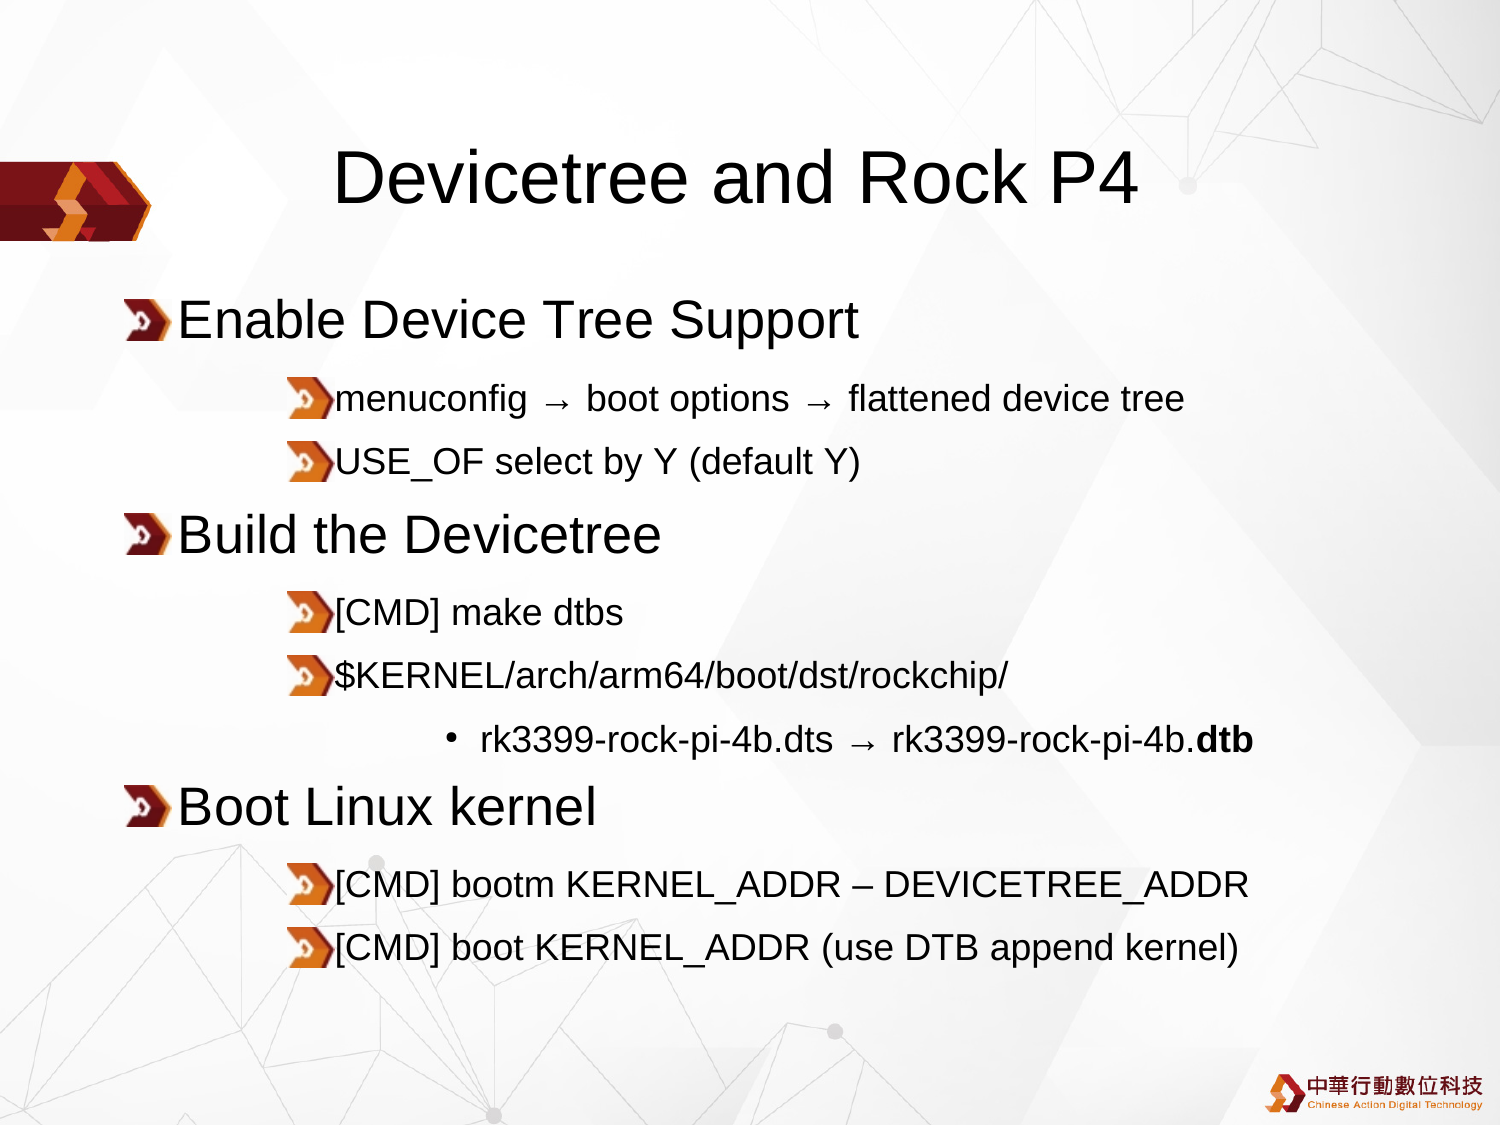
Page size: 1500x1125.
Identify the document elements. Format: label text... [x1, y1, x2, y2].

title Devicetree and Rock P4 [107, 101, 1367, 255]
picture [0, 0, 1500, 1125]
list Enable Device Tree Support menuconfig → boot options → flattened device tree USE_OF select by Y (default Y) Build the Devicetree [CMD] make dtbs $KERNEL/arch/arm64/boot/dst/rockchip/ rk3399-rock-pi-4b.dts → rk3399-rock-pi-4b.dtb Boot Linux kernel [CMD] bootm KERNEL_ADDR – DEVICETREE_ADDR [CMD] boot KERNEL_ADDR (use DTB append kernel) [107, 290, 1425, 1054]
